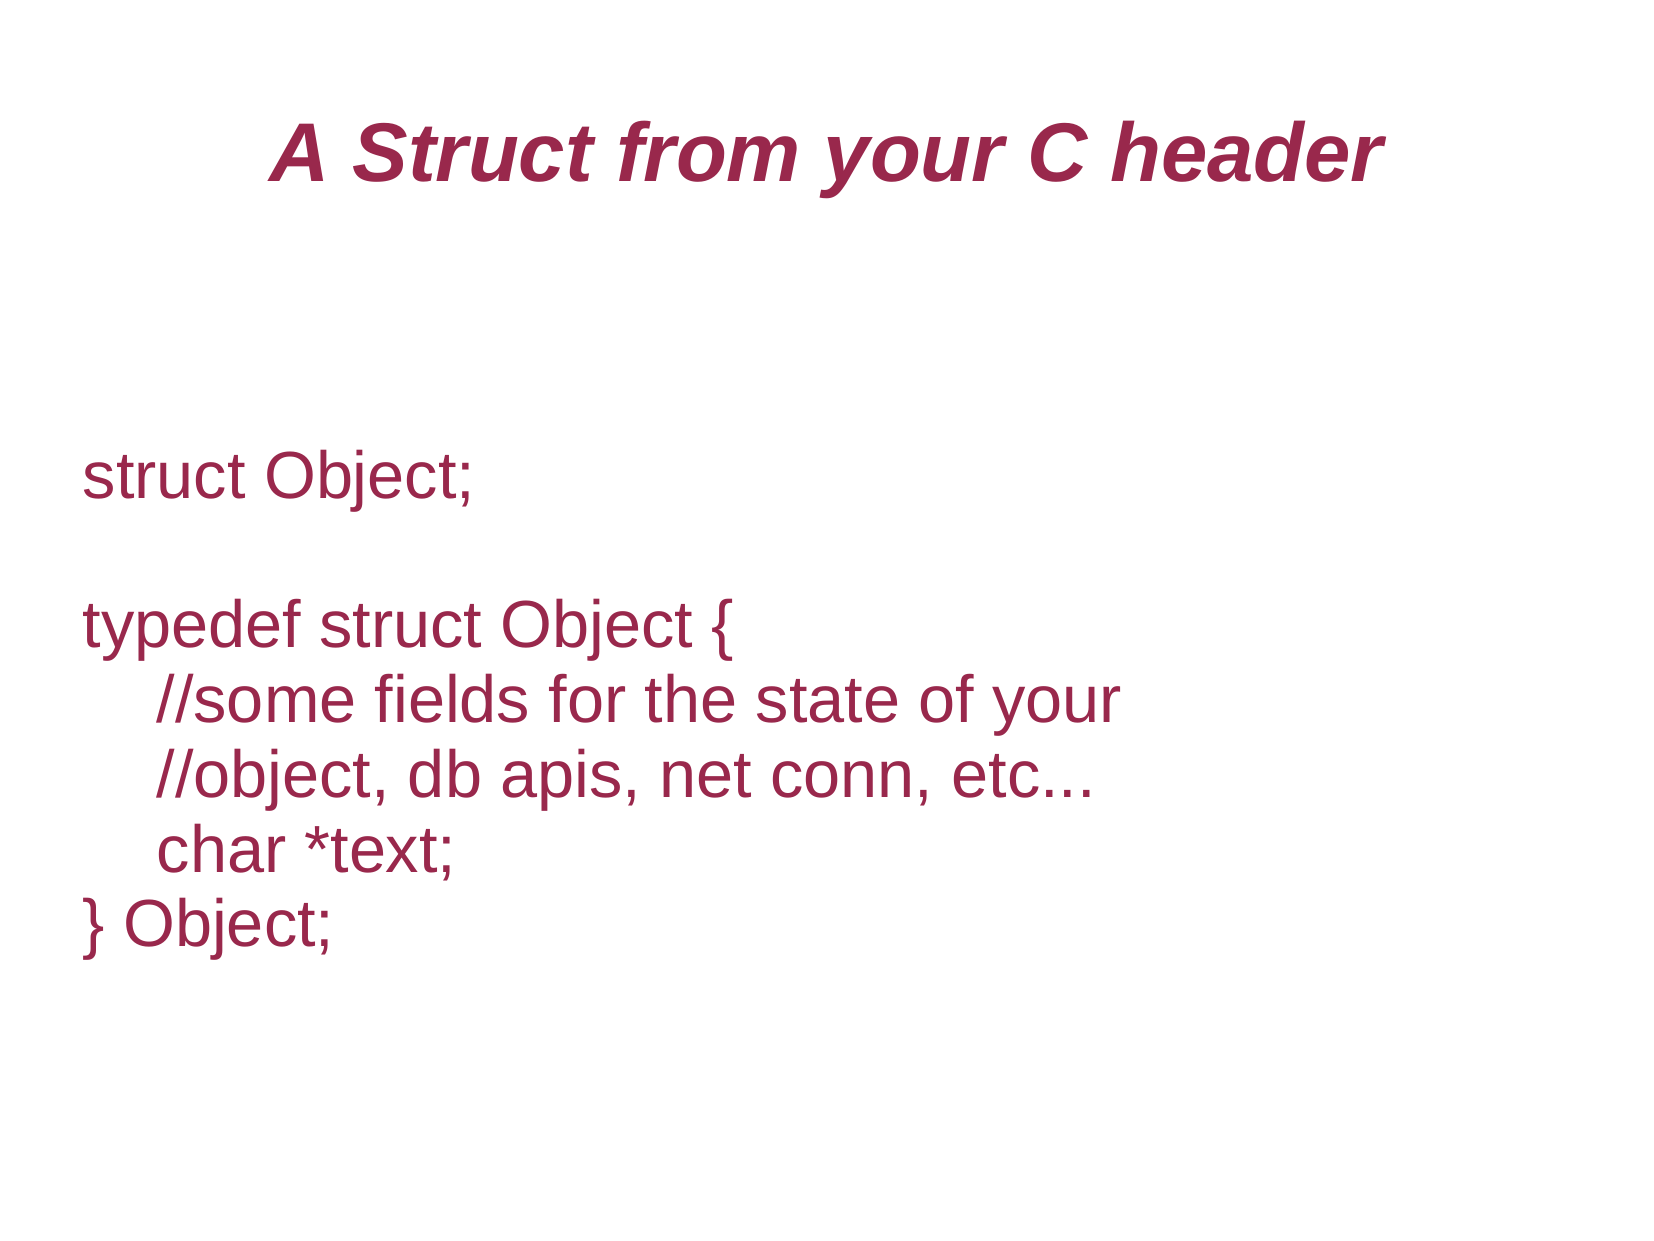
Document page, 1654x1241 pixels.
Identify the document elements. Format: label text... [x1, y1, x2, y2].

subtitle struct Object; typedef struct Object { //some fields for the state of your //object, db apis, net conn, etc... char *text; } Object; [82, 297, 1571, 1102]
title A Struct from your C header [82, 56, 1571, 250]
